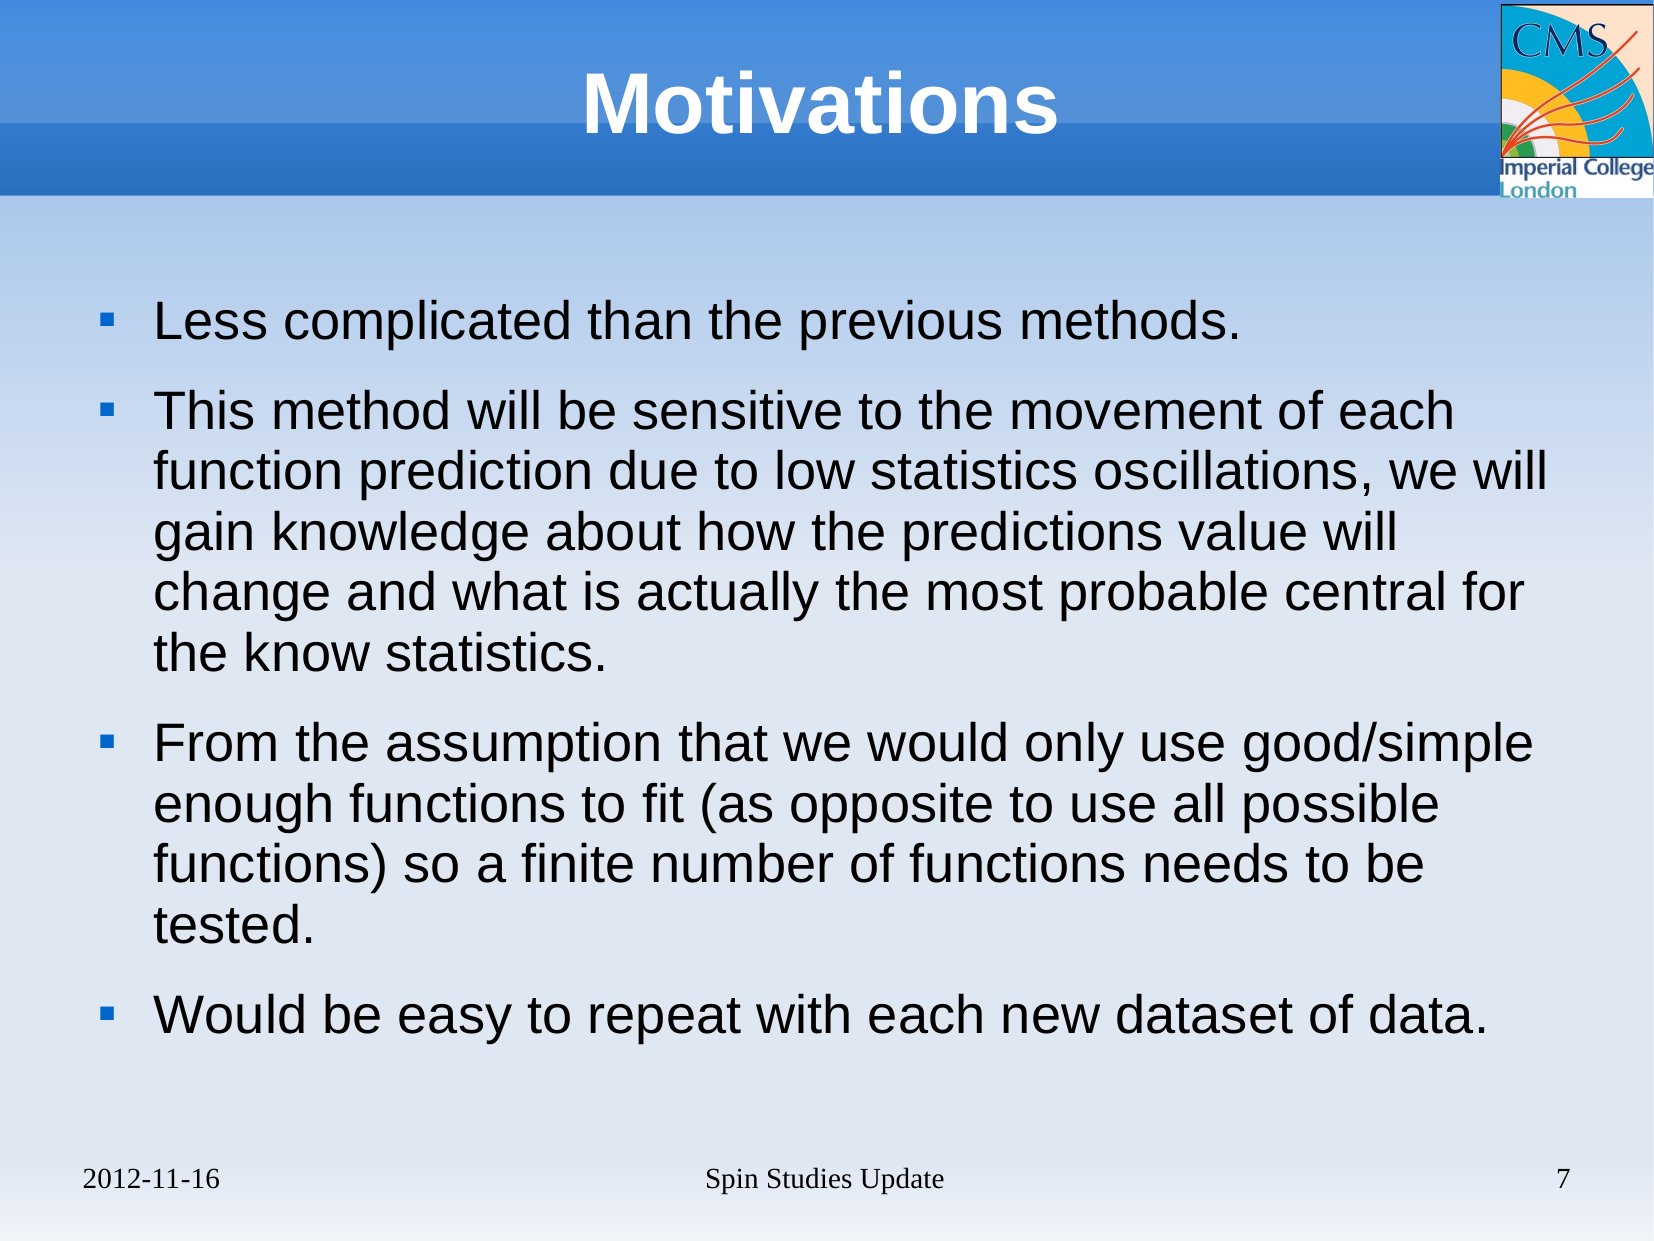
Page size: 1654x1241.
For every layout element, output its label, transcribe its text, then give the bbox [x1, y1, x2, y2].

title Motivations [76, 0, 1565, 208]
list Less complicated than the previous methods. This method will be sensitive to the movement of each function prediction due to low statistics oscillations, we will gain knowledge about how the predictions value will change and what is actually the most probable central for the know statistics. From the assumption that we would only use good/simple enough functions to fit (as opposite to use all possible functions) so a finite number of functions needs to be tested. Would be easy to repeat with each new dataset of data. [82, 290, 1571, 1109]
picture [0, 0, 1654, 1241]
